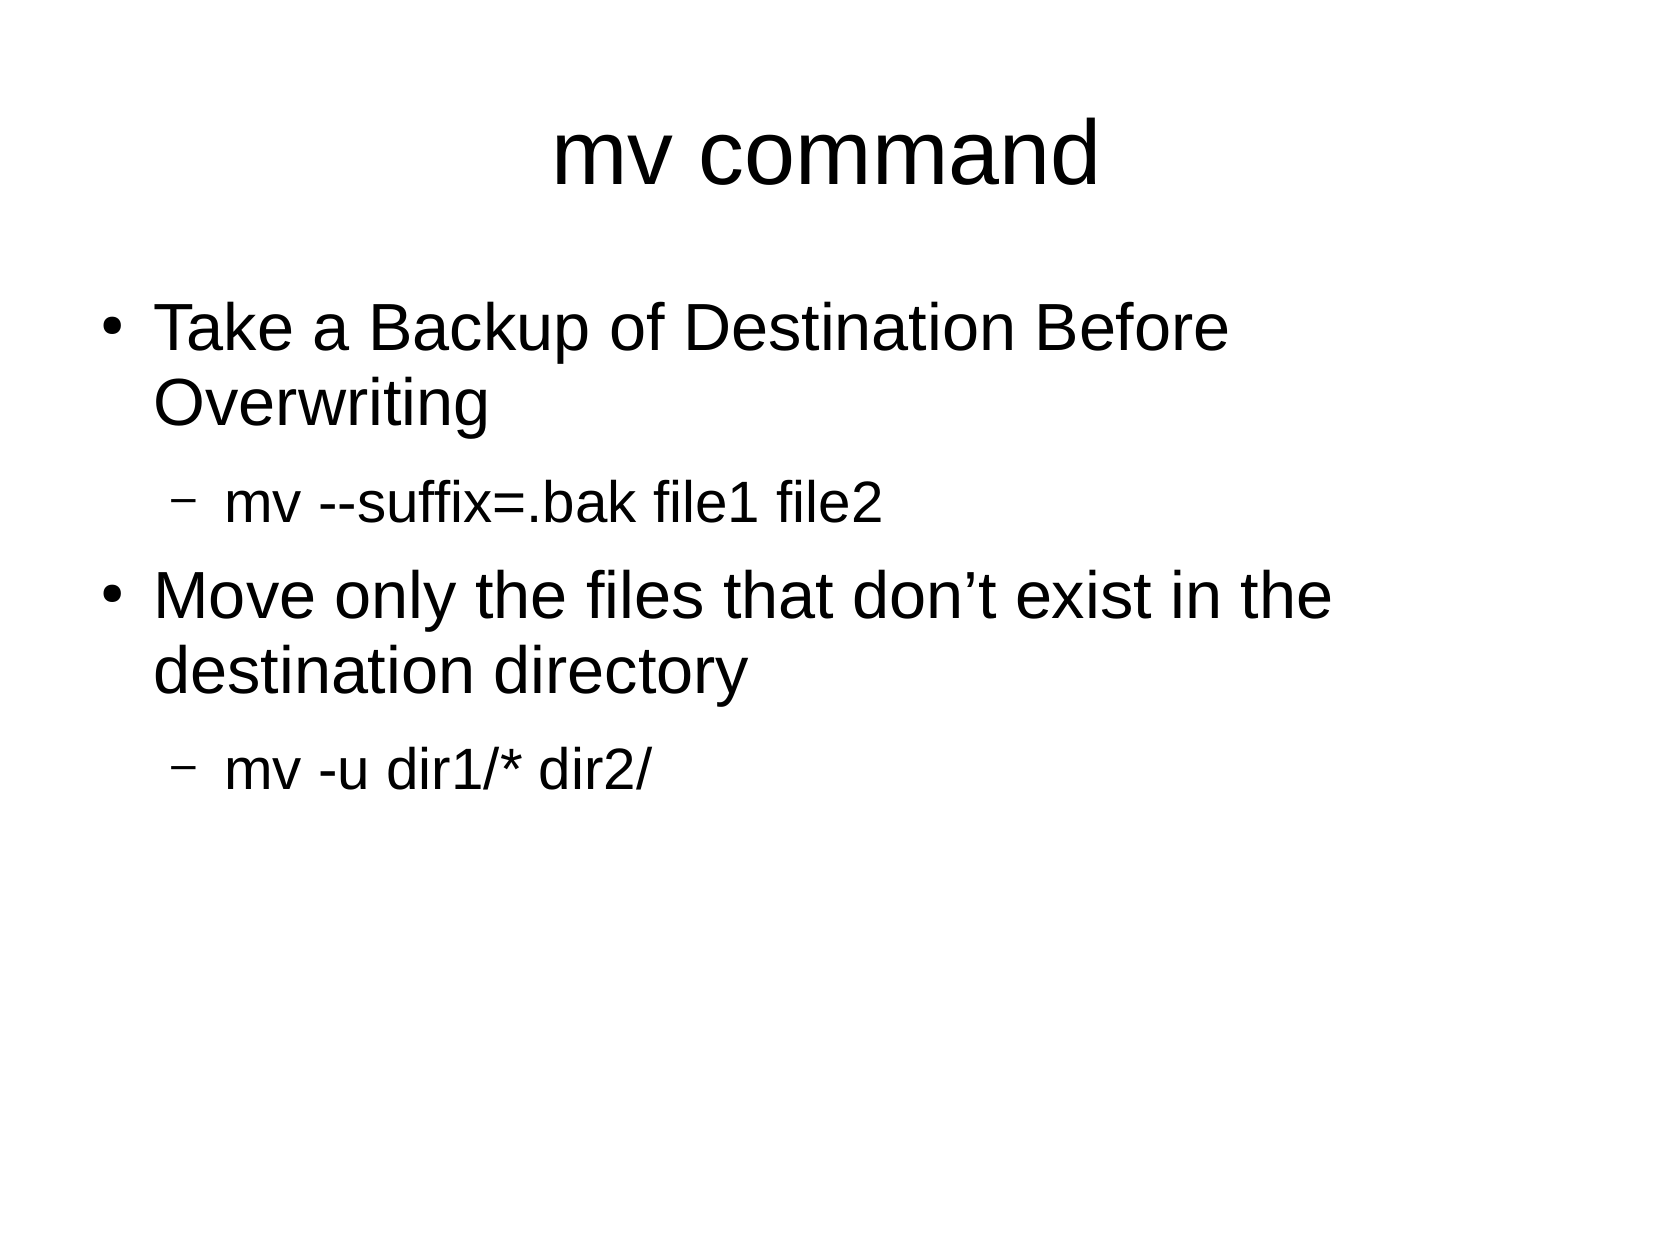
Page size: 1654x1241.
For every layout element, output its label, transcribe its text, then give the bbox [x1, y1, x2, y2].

list Take a Backup of Destination Before Overwriting mv --suffix=.bak file1 file2 Move only the files that don’t exist in the destination directory mv -u dir1/* dir2/ [82, 290, 1571, 1109]
title mv command [82, 49, 1571, 257]
